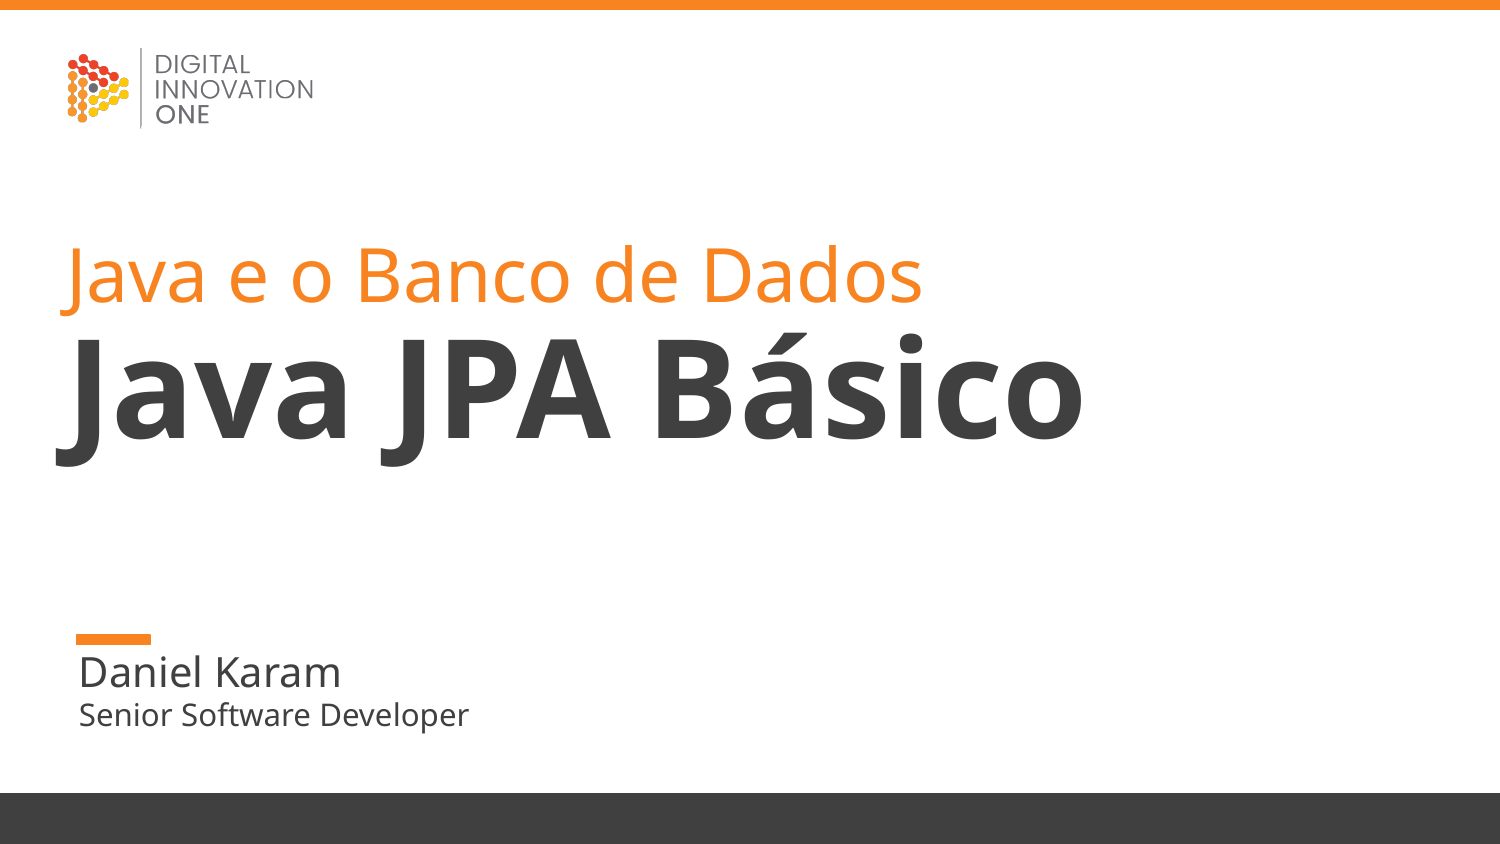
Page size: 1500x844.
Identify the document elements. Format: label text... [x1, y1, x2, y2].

picture [51, 39, 330, 137]
text_box [0, 793, 1500, 844]
text_box [76, 635, 150, 645]
title Daniel Karam Senior Software Developer [63, 644, 1462, 734]
subtitle Java JPA Básico [51, 300, 1449, 467]
title Java e o Banco de Dados [51, 219, 1449, 300]
text_box [0, 0, 1500, 10]
